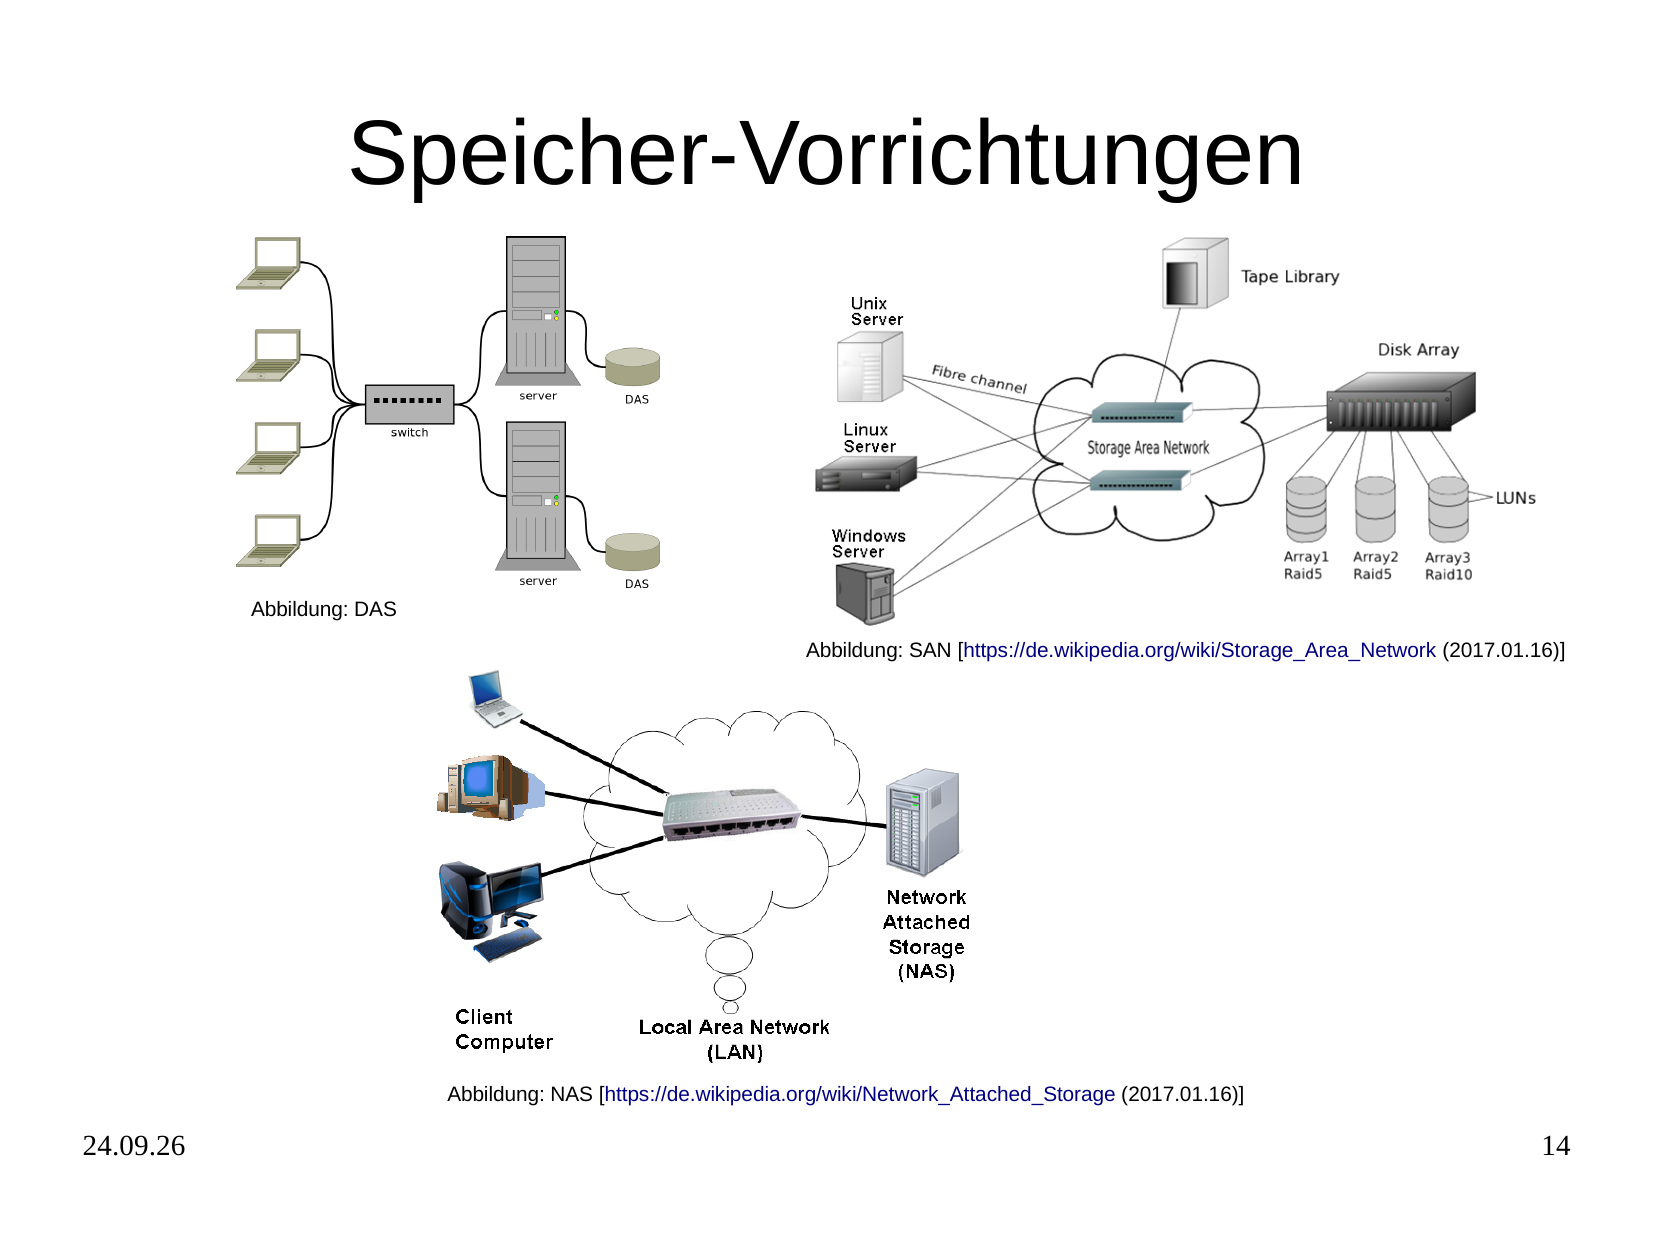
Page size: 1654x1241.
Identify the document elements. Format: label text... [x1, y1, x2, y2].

text_box Abbildung: NAS [https://de.wikipedia.org/wiki/Network_Attached_Storage (2017.01.16)] [432, 1074, 1430, 1118]
text_box Abbildung: DAS [236, 590, 412, 629]
text_box Abbildung: SAN [https://de.wikipedia.org/wiki/Storage_Area_Network (2017.01.16)] [791, 631, 1581, 670]
picture [236, 236, 660, 591]
title Speicher-Vorrichtungen [82, 49, 1571, 257]
picture [814, 237, 1536, 626]
picture [437, 669, 969, 1063]
